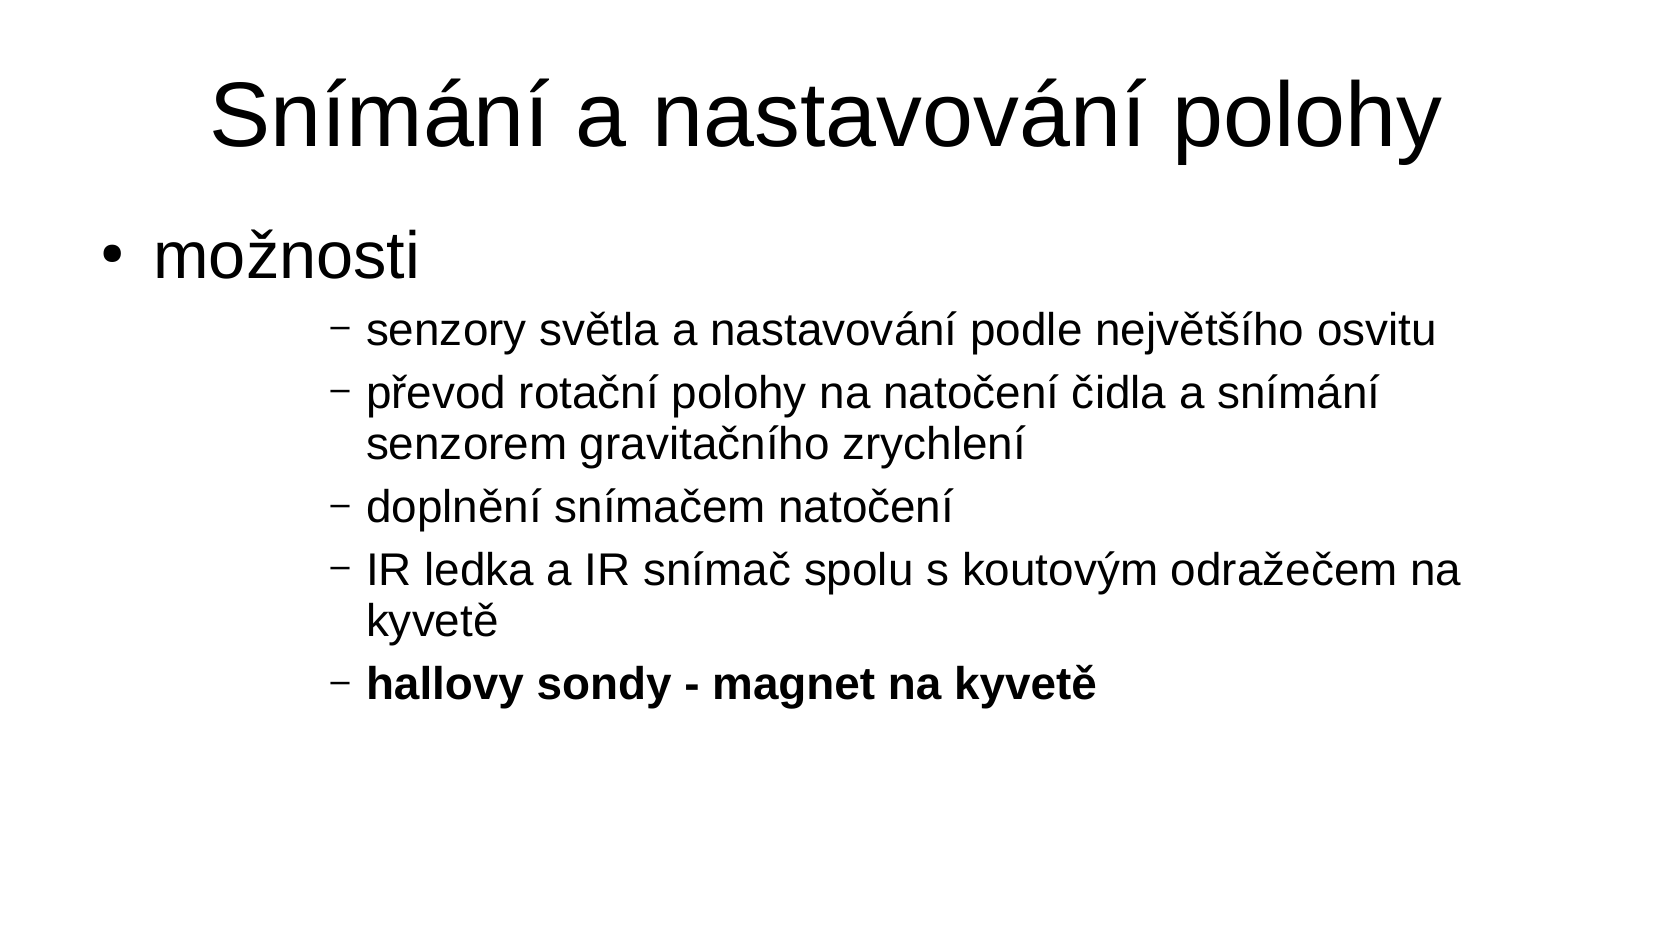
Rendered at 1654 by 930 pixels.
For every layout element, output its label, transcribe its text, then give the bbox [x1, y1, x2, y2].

list možnosti senzory světla a nastavování podle největšího osvitu převod rotační polohy na natočení čidla a snímání senzorem gravitačního zrychlení doplnění snímačem natočení IR ledka a IR snímač spolu s koutovým odražečem na kyvetě hallovy sondy - magnet na kyvetě [82, 217, 1571, 863]
title Snímání a nastavování polohy [82, 37, 1571, 193]
